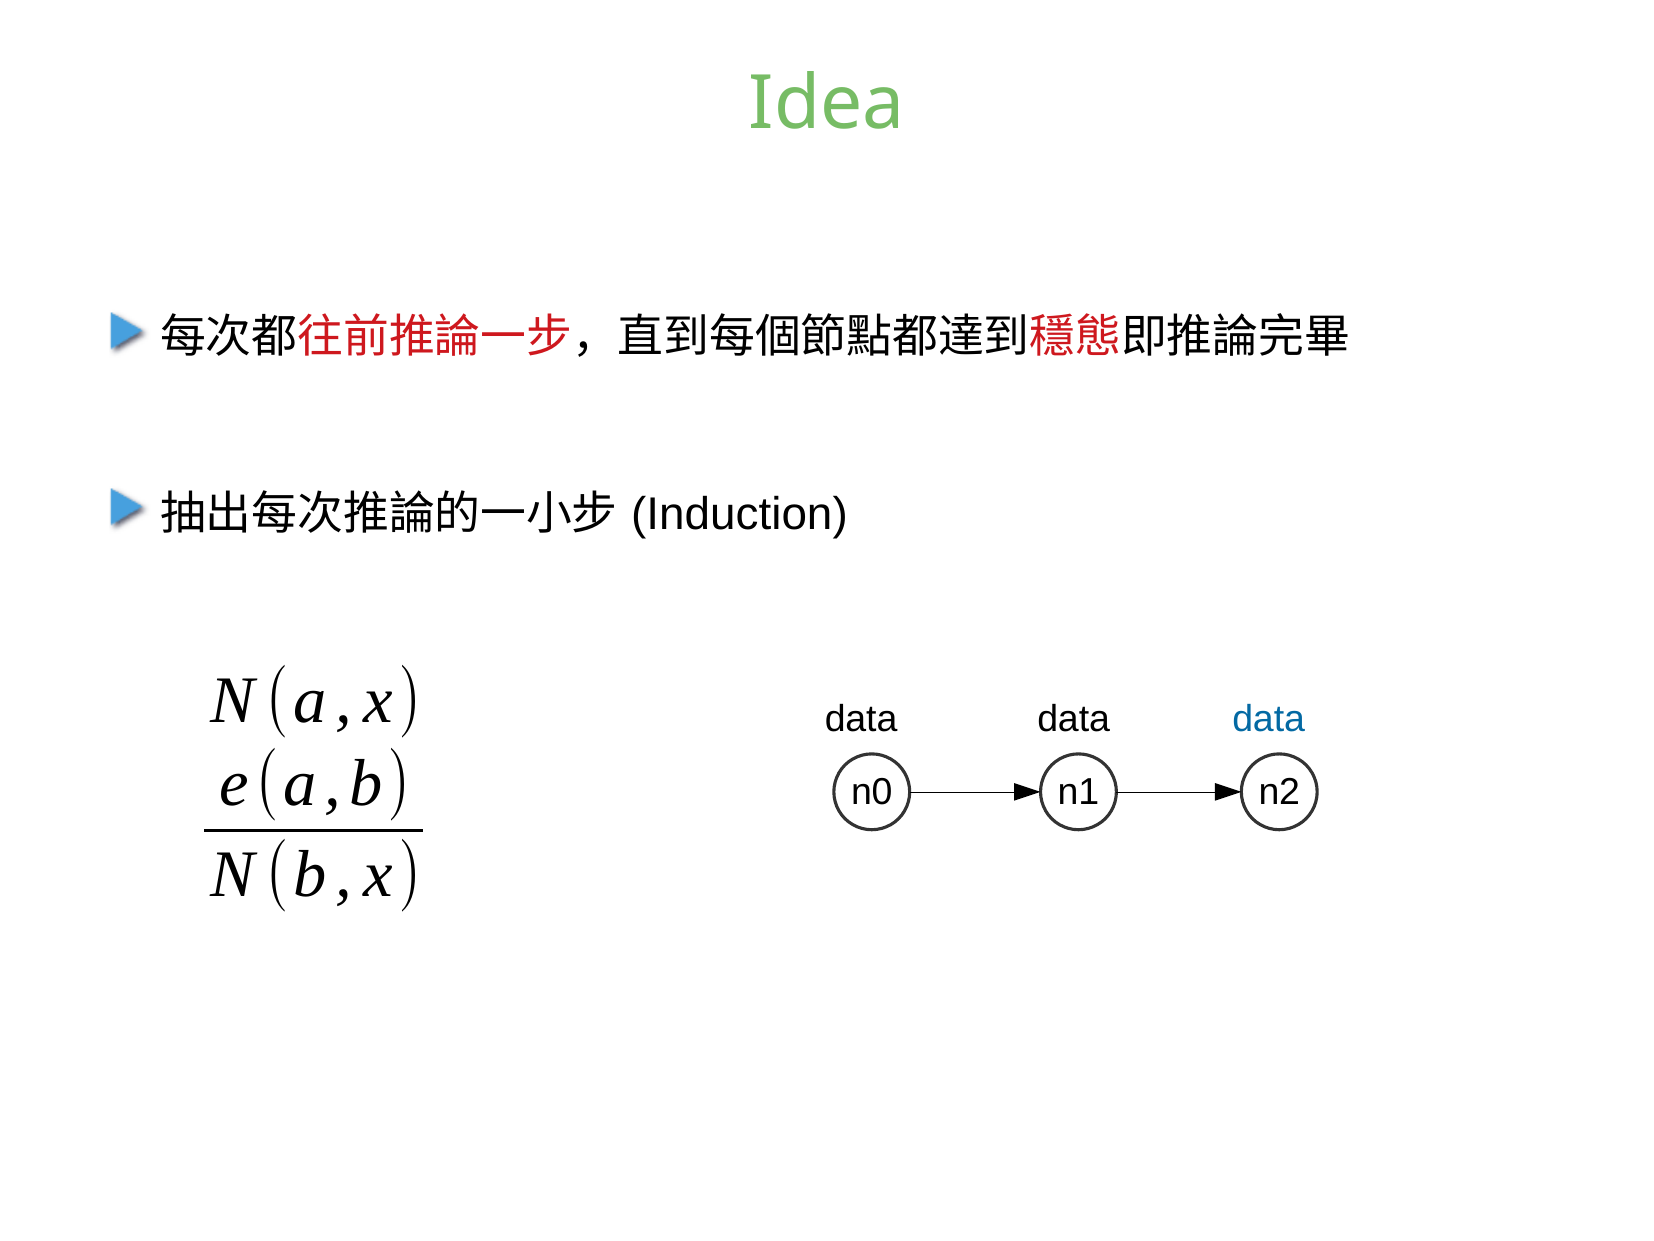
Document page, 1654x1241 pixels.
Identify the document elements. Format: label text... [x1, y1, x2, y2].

title Idea [82, 48, 1571, 151]
text_box data [1217, 690, 1344, 755]
text_box n2 [1241, 755, 1318, 830]
text_box data [810, 690, 936, 754]
text_box data [1022, 690, 1149, 755]
text_box n1 [1040, 755, 1117, 830]
list 每次都往前推論一步，直到每個節點都達到穩態即推論完畢 抽出每次推論的一小步(Induction) [90, 300, 1579, 616]
text_box n0 [833, 754, 910, 830]
chart [195, 661, 432, 916]
